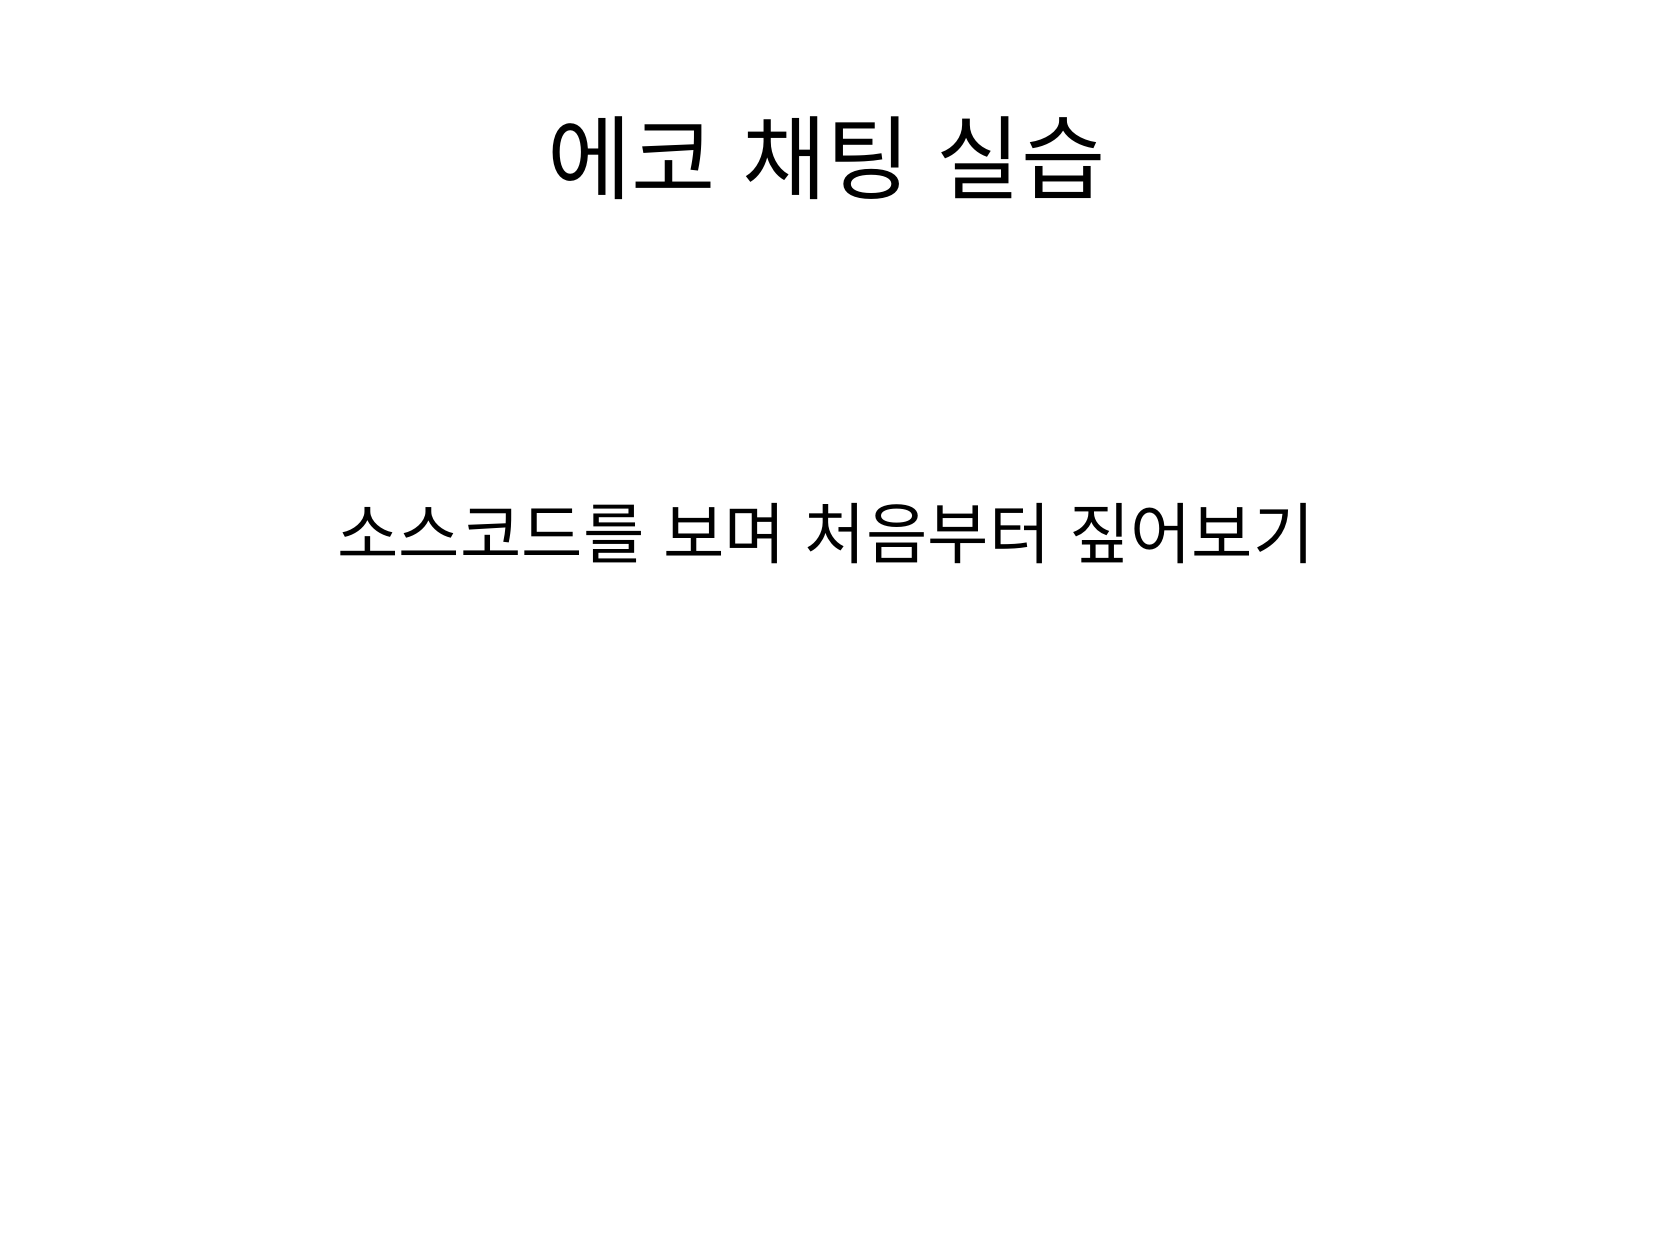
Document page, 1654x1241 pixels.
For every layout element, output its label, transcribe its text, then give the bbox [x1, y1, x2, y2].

subtitle 소스코드를 보며 처음부터 짚어보기 [82, 49, 1571, 1010]
